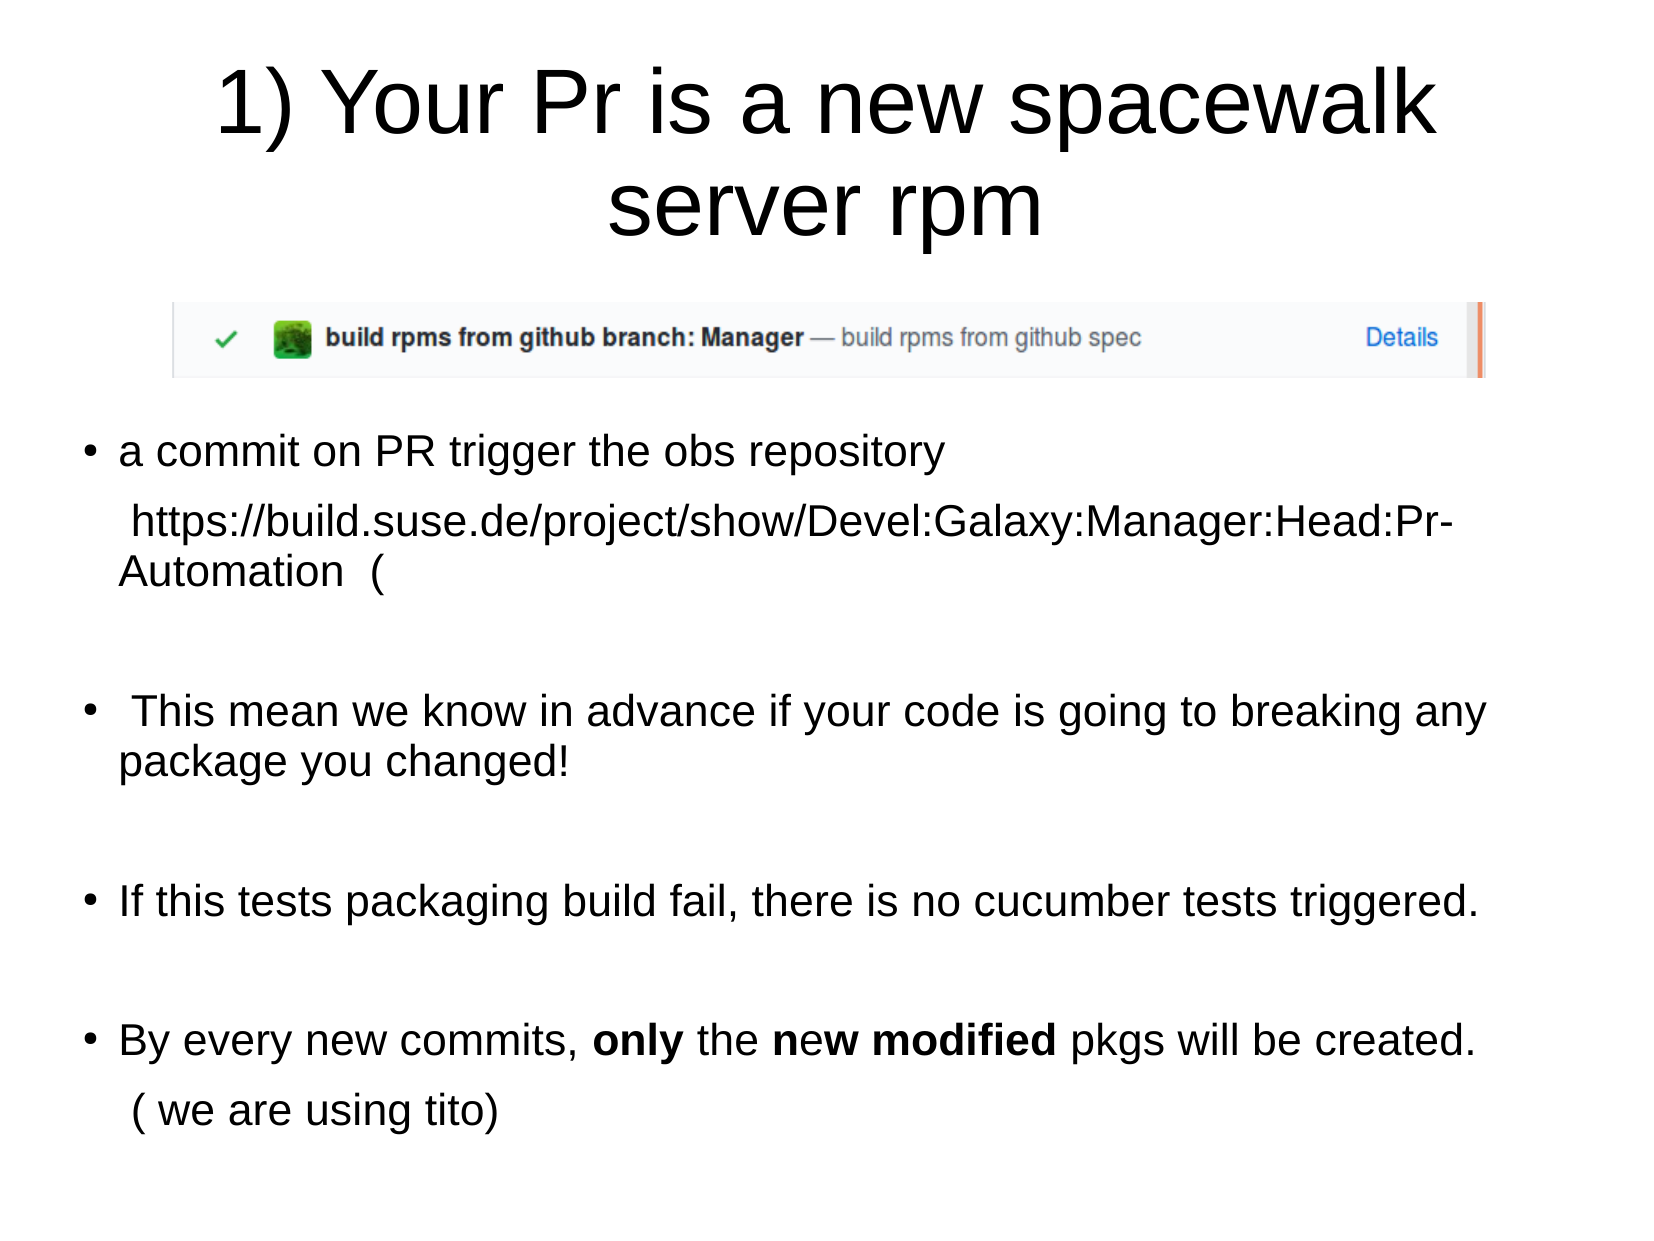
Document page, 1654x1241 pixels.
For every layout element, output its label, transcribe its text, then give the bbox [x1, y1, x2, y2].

title 1) Your Pr is a new spacewalk server rpm [82, 49, 1571, 257]
list a commit on PR trigger the obs repository https://build.suse.de/project/show/Devel:Galaxy:Manager:Head:Pr-Automation ( This mean we know in advance if your code is going to breaking any package you changed! If this tests packaging build fail, there is no cucumber tests triggered. By every new commits, only the new modified pkgs will be created. ( we are using tito) [70, 426, 1560, 1146]
picture [171, 302, 1489, 378]
